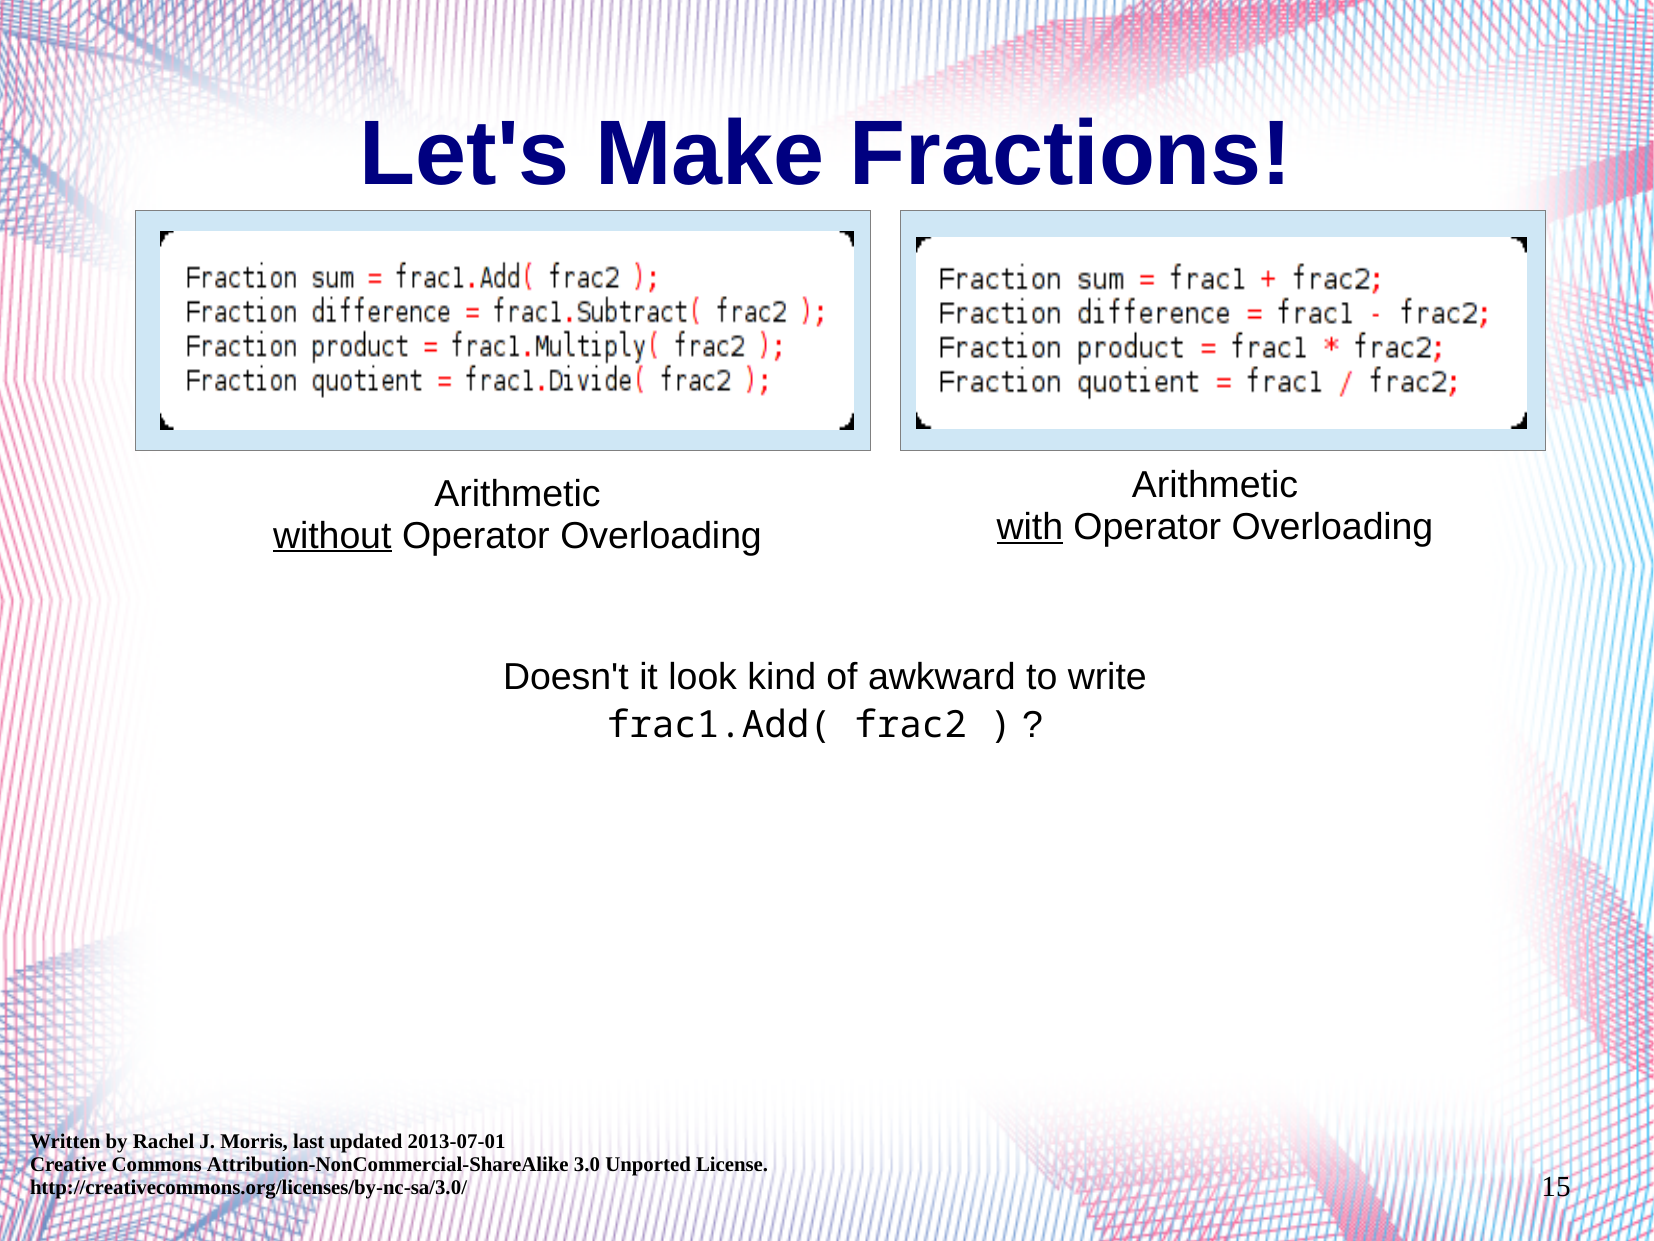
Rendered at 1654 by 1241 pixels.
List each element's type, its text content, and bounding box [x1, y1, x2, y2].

text_box [900, 257, 1546, 451]
text_box Arithmetic without Operator Overloading [240, 465, 796, 564]
title Let's Make Fractions! [82, 49, 1571, 257]
text_box Arithmetic with Operator Overloading [960, 456, 1471, 556]
text_box Doesn't it look kind of awkward to write frac1.Add( frac2 ) ? [480, 647, 1171, 751]
text_box [135, 257, 871, 451]
picture [0, 0, 1654, 1241]
